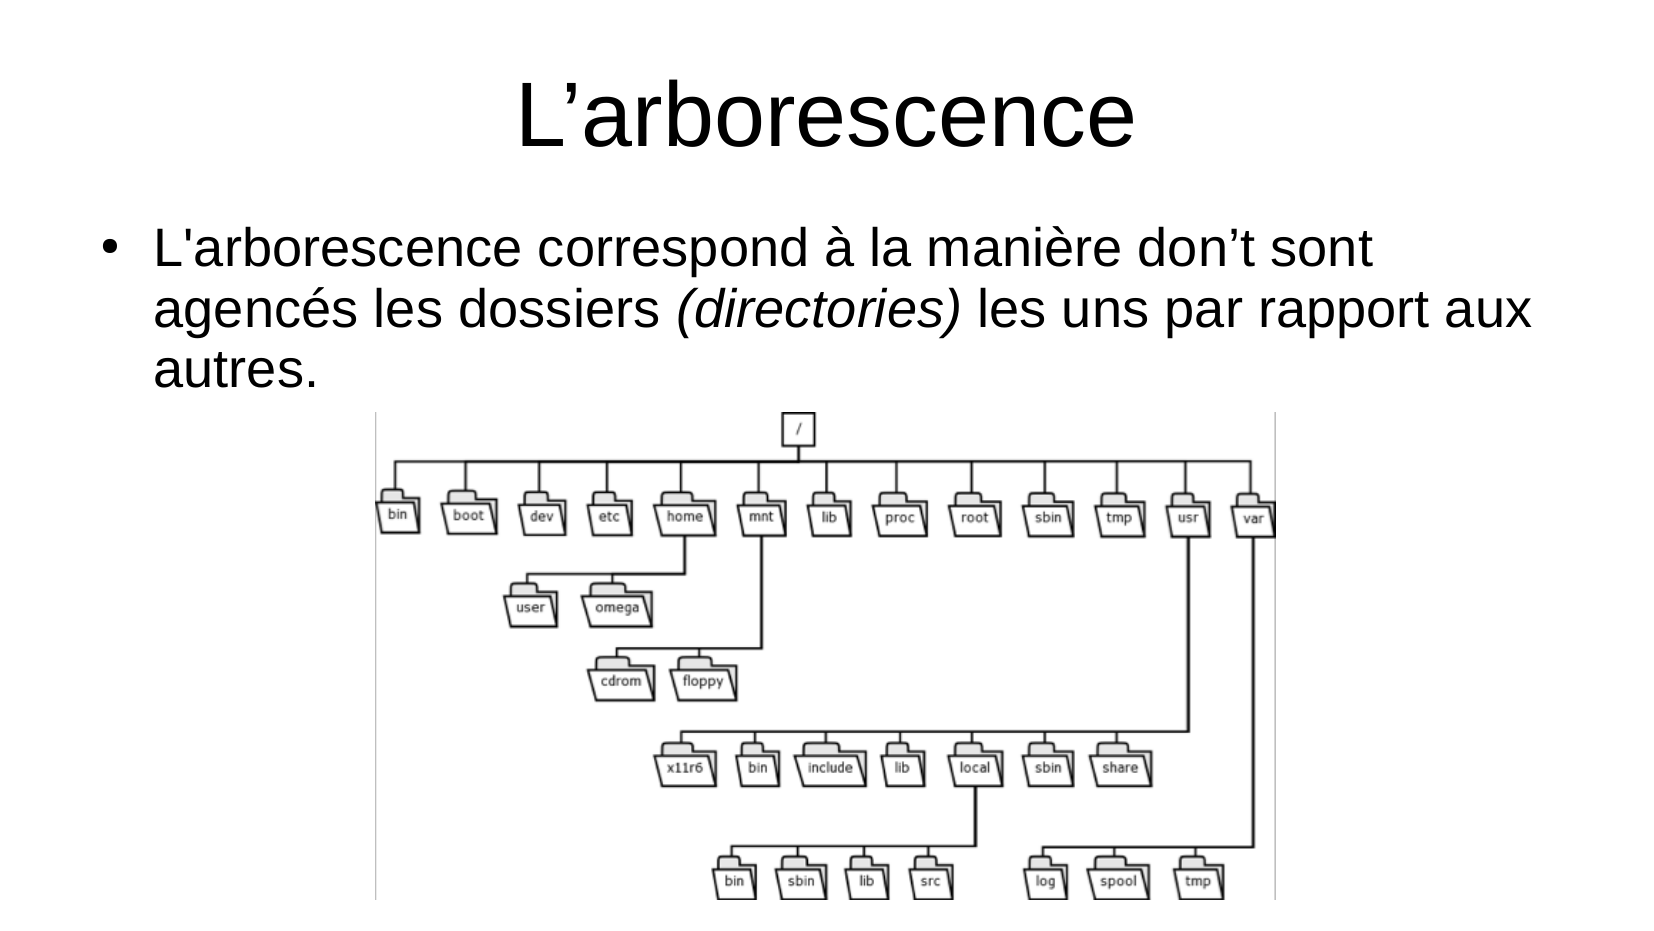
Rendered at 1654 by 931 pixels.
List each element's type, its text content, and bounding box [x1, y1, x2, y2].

list L'arborescence correspond à la manière don’t sont agencés les dossiers (directories) les uns par rapport aux autres. [82, 217, 1571, 758]
picture [375, 412, 1276, 901]
title L’arborescence [82, 37, 1571, 193]
